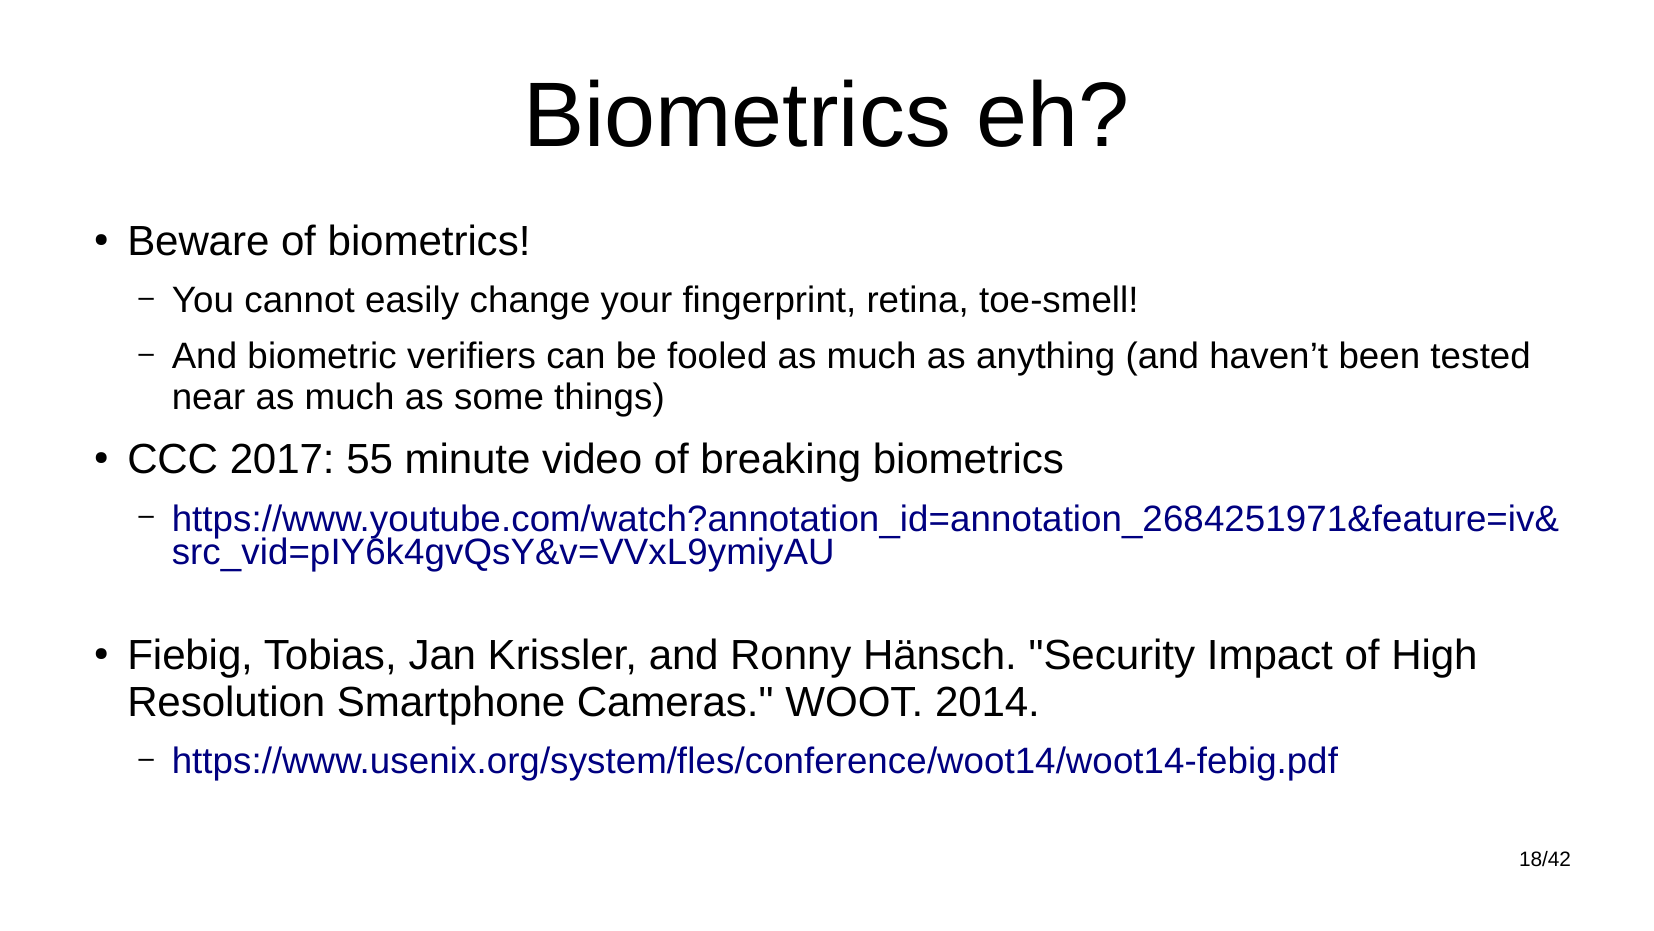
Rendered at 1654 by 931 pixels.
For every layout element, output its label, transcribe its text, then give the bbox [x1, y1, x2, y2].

title Biometrics eh? [82, 37, 1571, 193]
list Beware of biometrics! You cannot easily change your fingerprint, retina, toe-smell! And biometric verifiers can be fooled as much as anything (and haven’t been tested near as much as some things) CCC 2017: 55 minute video of breaking biometrics https://www.youtube.com/watch?annotation_id=annotation_2684251971&feature=iv&src_vid=pIY6k4gvQsY&v=VVxL9ymiyAU Fiebig, Tobias, Jan Krissler, and Ronny Hänsch. "Security Impact of High Resolution Smartphone Cameras." WOOT. 2014. https://www.usenix.org/system/fles/conference/woot14/woot14-febig.pdf [82, 217, 1571, 758]
